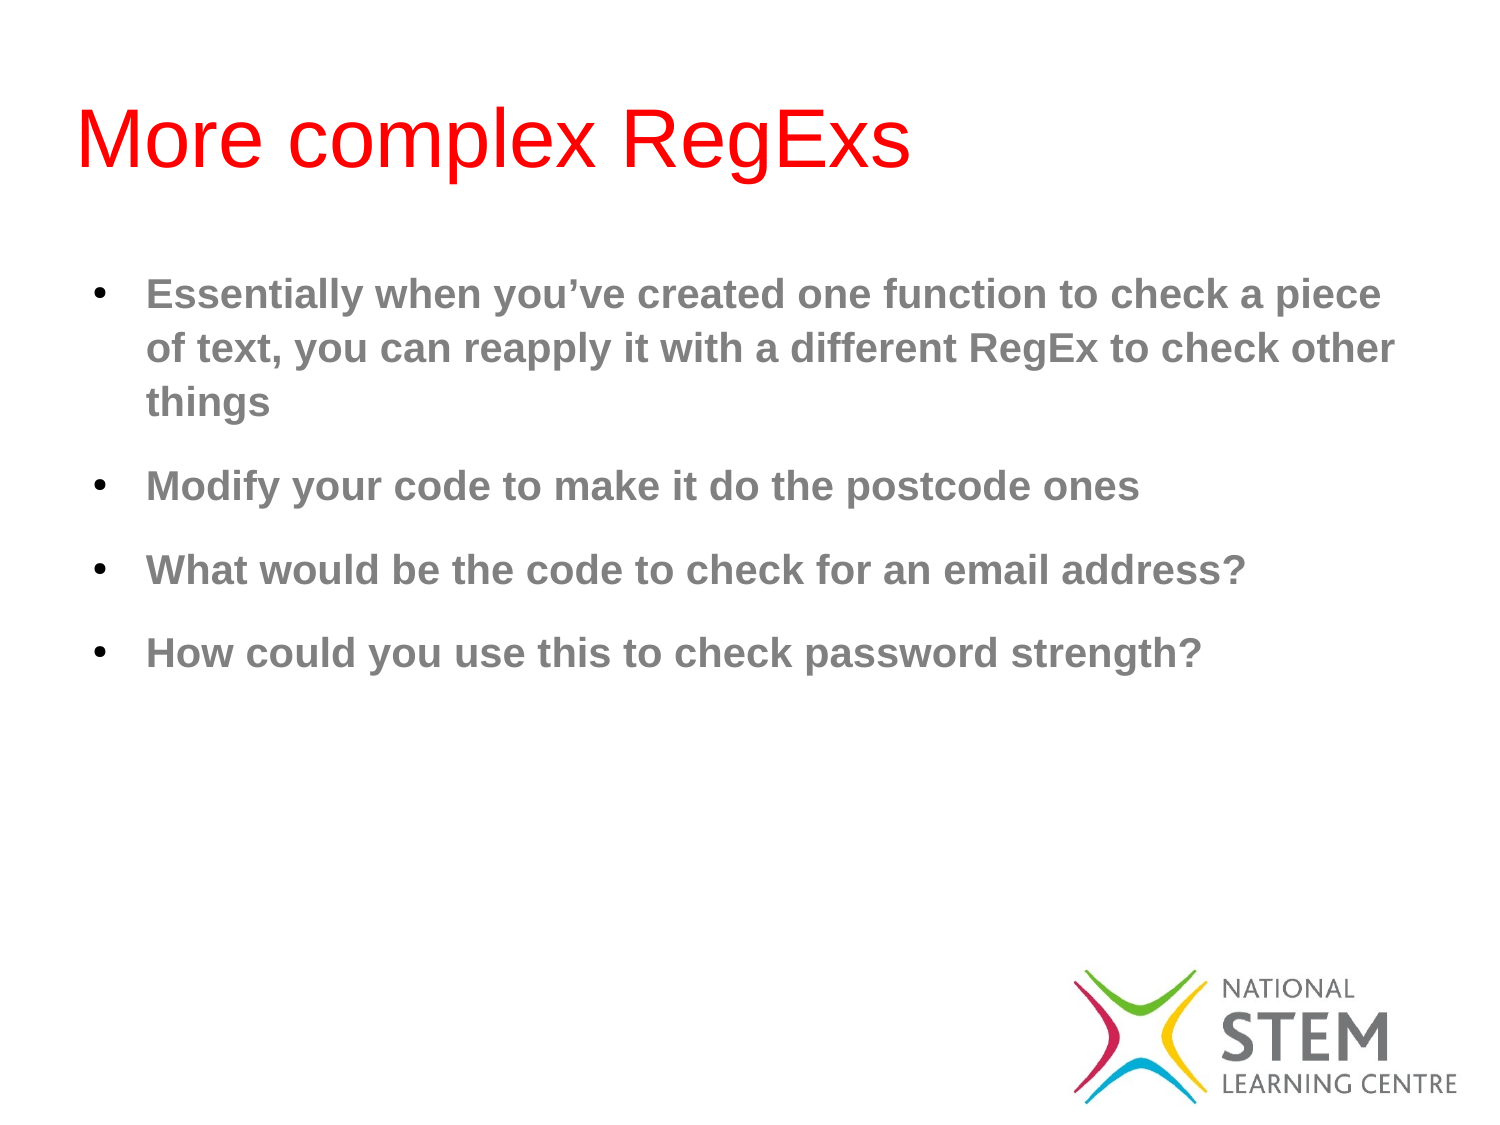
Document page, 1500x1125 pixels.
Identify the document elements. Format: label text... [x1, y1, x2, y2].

list Essentially when you’ve created one function to check a piece of text, you can reapply it with a different RegEx to check other things Modify your code to make it do the postcode ones What would be the code to check for an email address? How could you use this to check password strength? [75, 263, 1425, 916]
title More complex RegExs [75, 44, 1425, 233]
picture [1057, 953, 1472, 1120]
